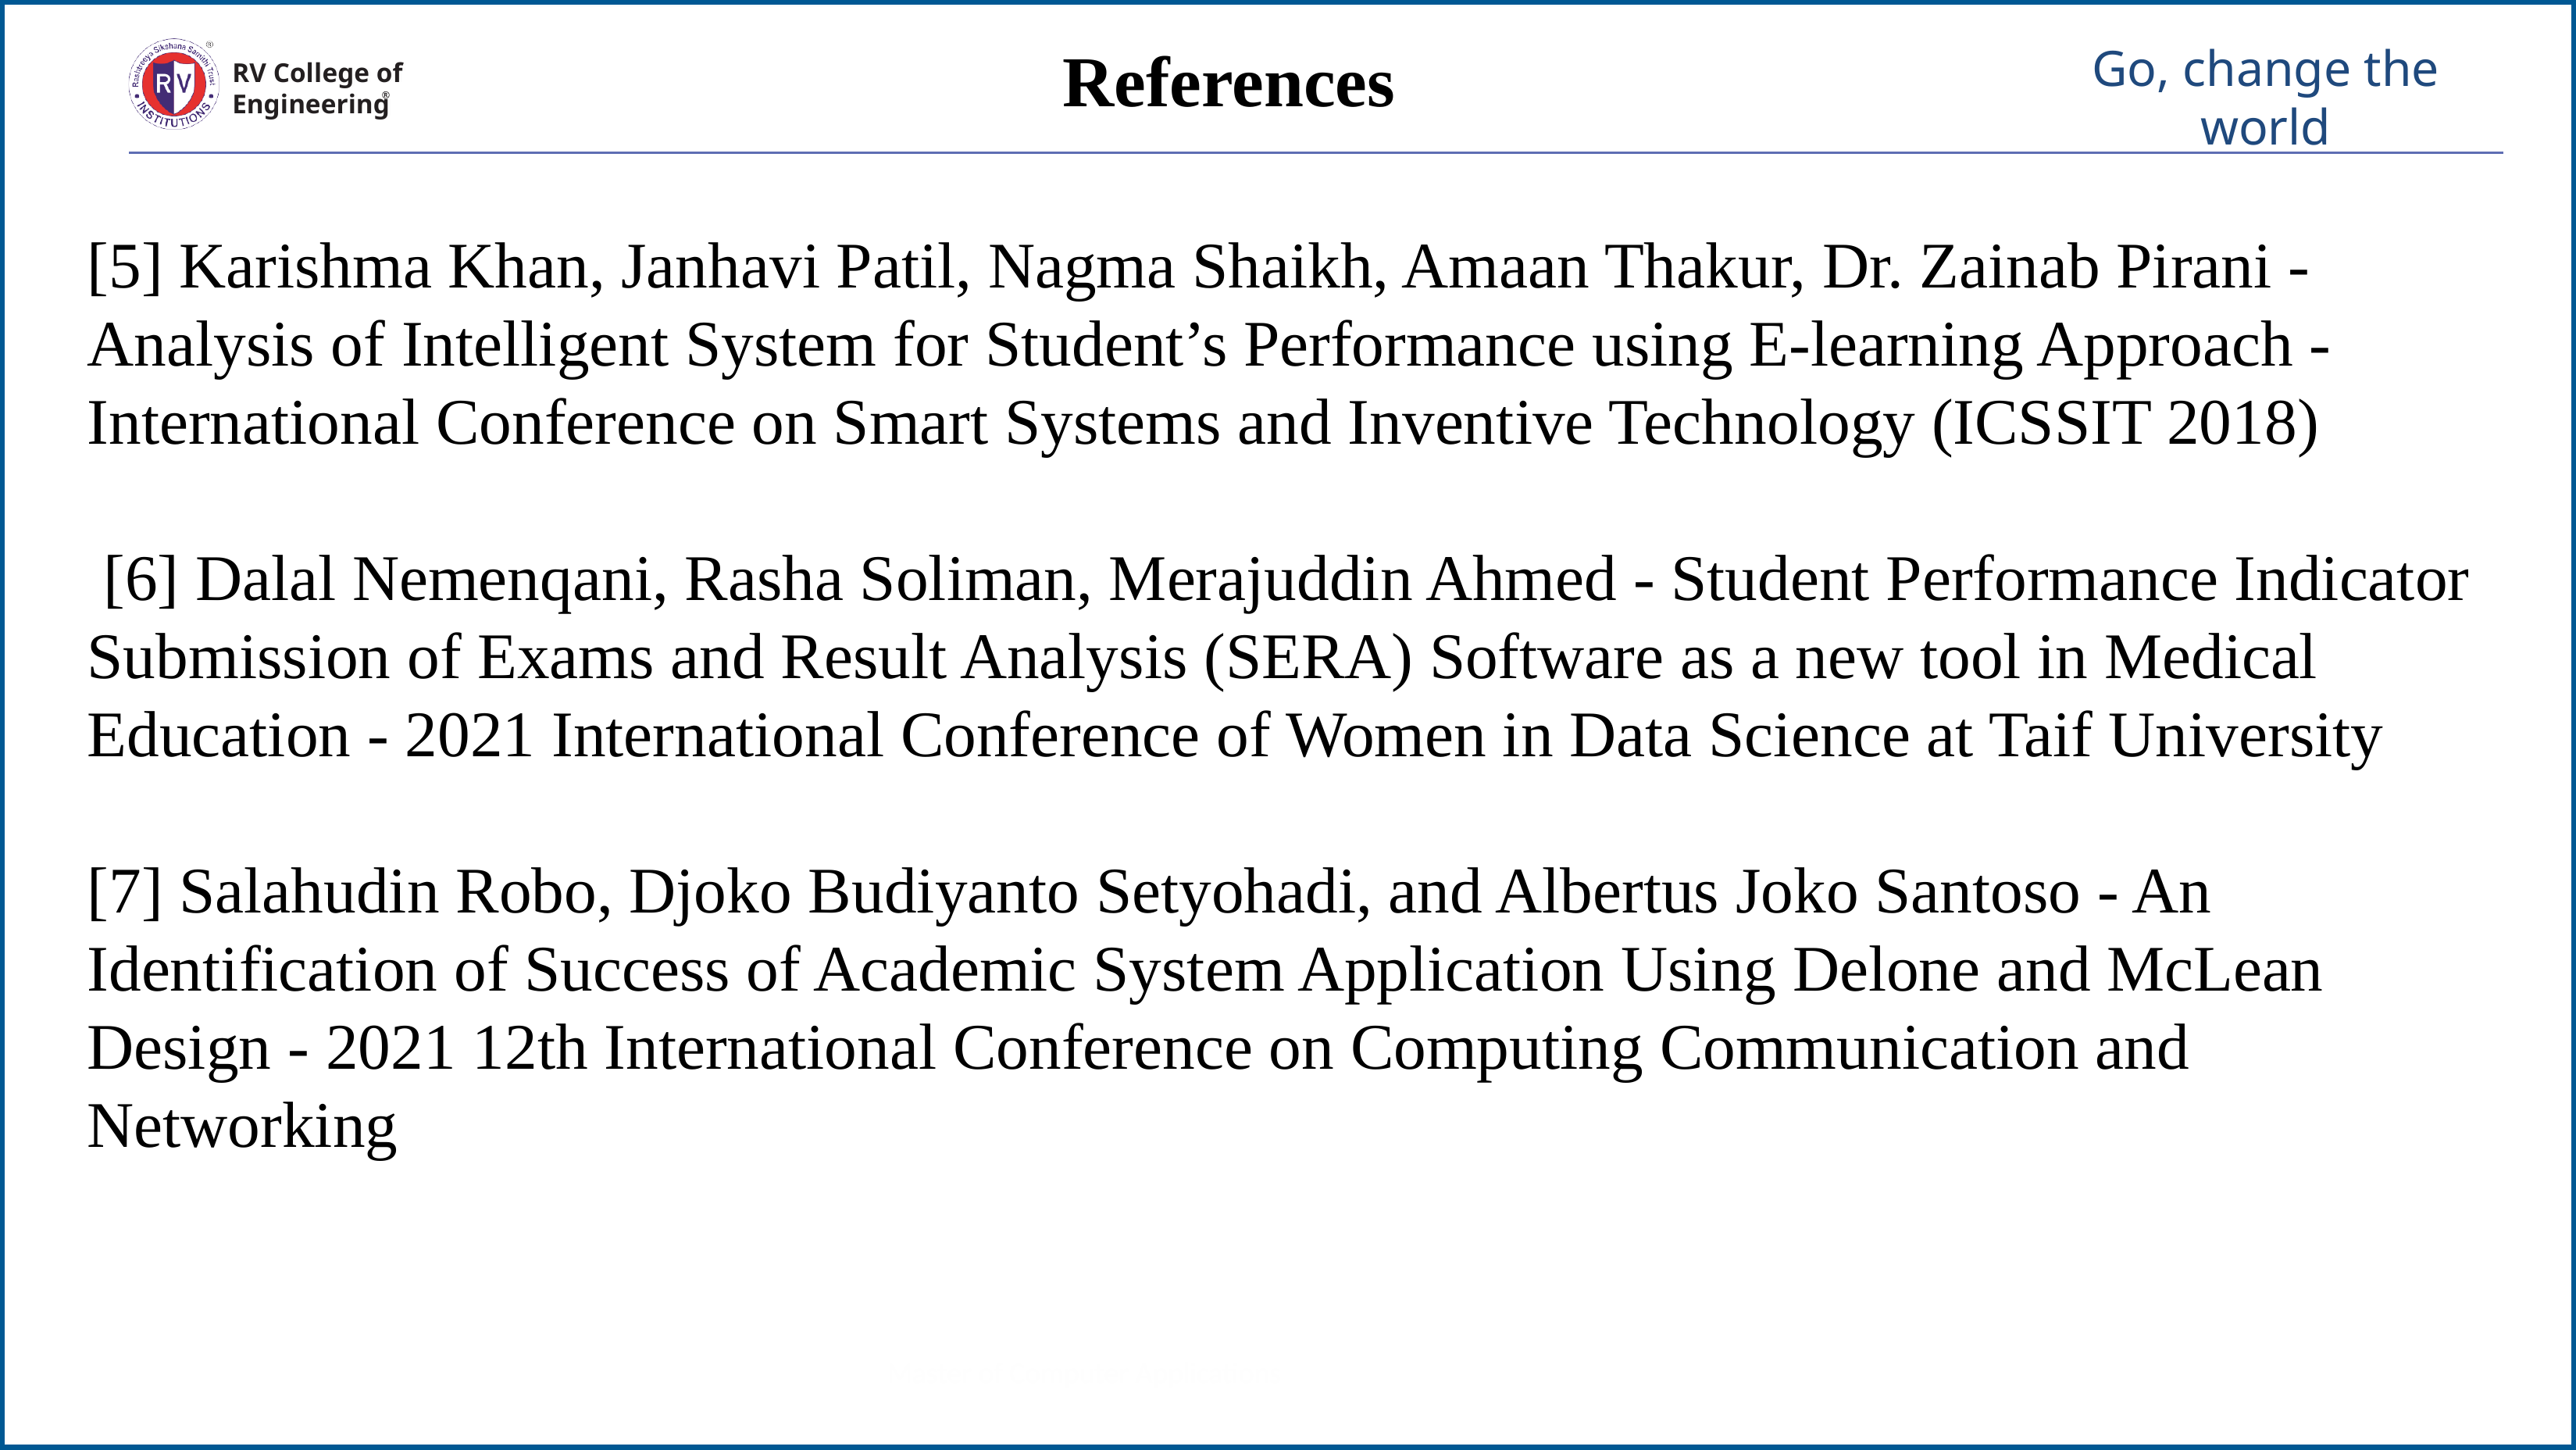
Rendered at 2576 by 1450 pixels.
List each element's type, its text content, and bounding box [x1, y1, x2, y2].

text_box [0, 0, 2576, 1450]
text_box RV College of Engineering [230, 55, 436, 119]
text_box [5] Karishma Khan, Janhavi Patil, Nagma Shaikh, Amaan Thakur, Dr. Zainab Pirani -Analysis of Intelligent System for Student’s Performance using E-learning Approach - International Conference on Smart Systems and Inventive Technology (ICSSIT 2018) [6] Dalal Nemenqani, Rasha Soliman, Merajuddin Ahmed - Student Performance Indicator Submission of Exams and Result Analysis (SERA) Software as a new tool in Medical Education - 2021 International Conference of Women in Data Science at Taif University [7] Salahudin Robo, Djoko Budiyanto Setyohadi, and Albertus Joko Santoso - An Identification of Success of Academic System Application Using Delone and McLean Design - 2021 12th International Conference on Computing Communication and Networking [48, 216, 2503, 1450]
text_box References [648, 37, 1811, 120]
title Go, change the world [2029, 38, 2502, 139]
